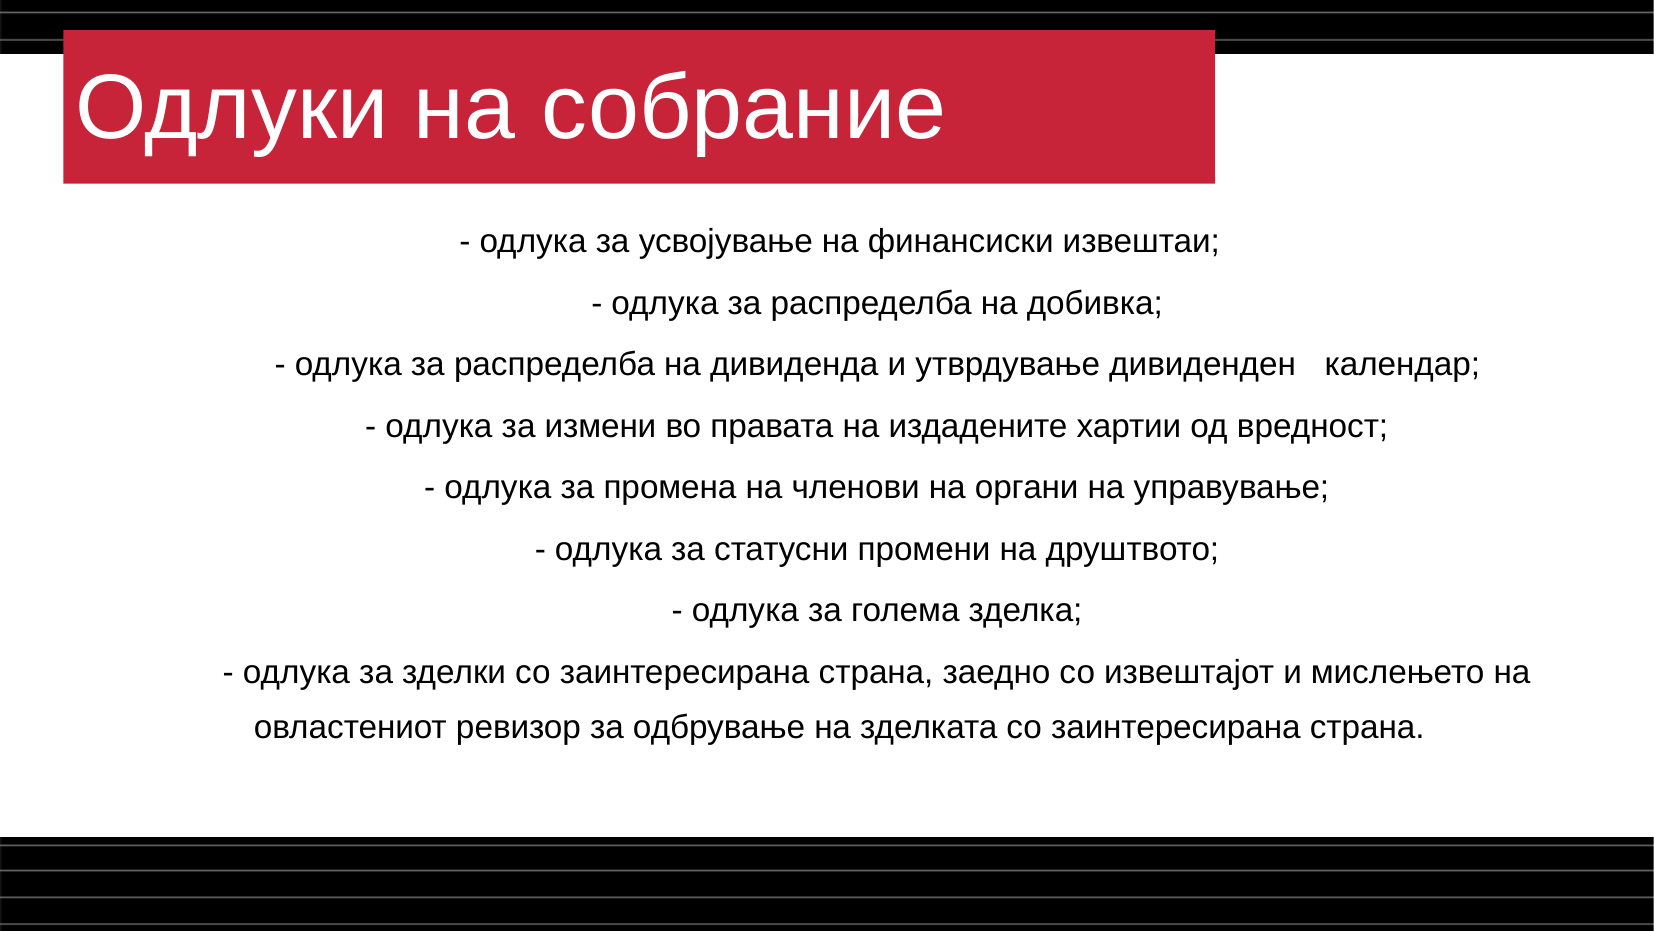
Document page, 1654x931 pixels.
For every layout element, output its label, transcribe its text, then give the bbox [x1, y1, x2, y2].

subtitle - одлука за усвојување на финансиски извештаи; - одлука за распределба на добивка; - одлука за распределба на дивиденда и утврдување дивиденден календар; - одлука за измени во правата на издадените хартии од вредност; - одлука за промена на членови на органи на управување; - одлука за статусни промени на друштвото; - одлука за голема зделка; - одлука за зделки со заинтересиранa странa, заедно со извештајот и мислењето на овластениот ревизор за одбрување на зделката со заинтересирана страна. [60, 204, 1621, 807]
picture [0, 0, 1654, 54]
title Одлуки на собрание [63, 30, 1216, 184]
picture [0, 837, 1654, 931]
